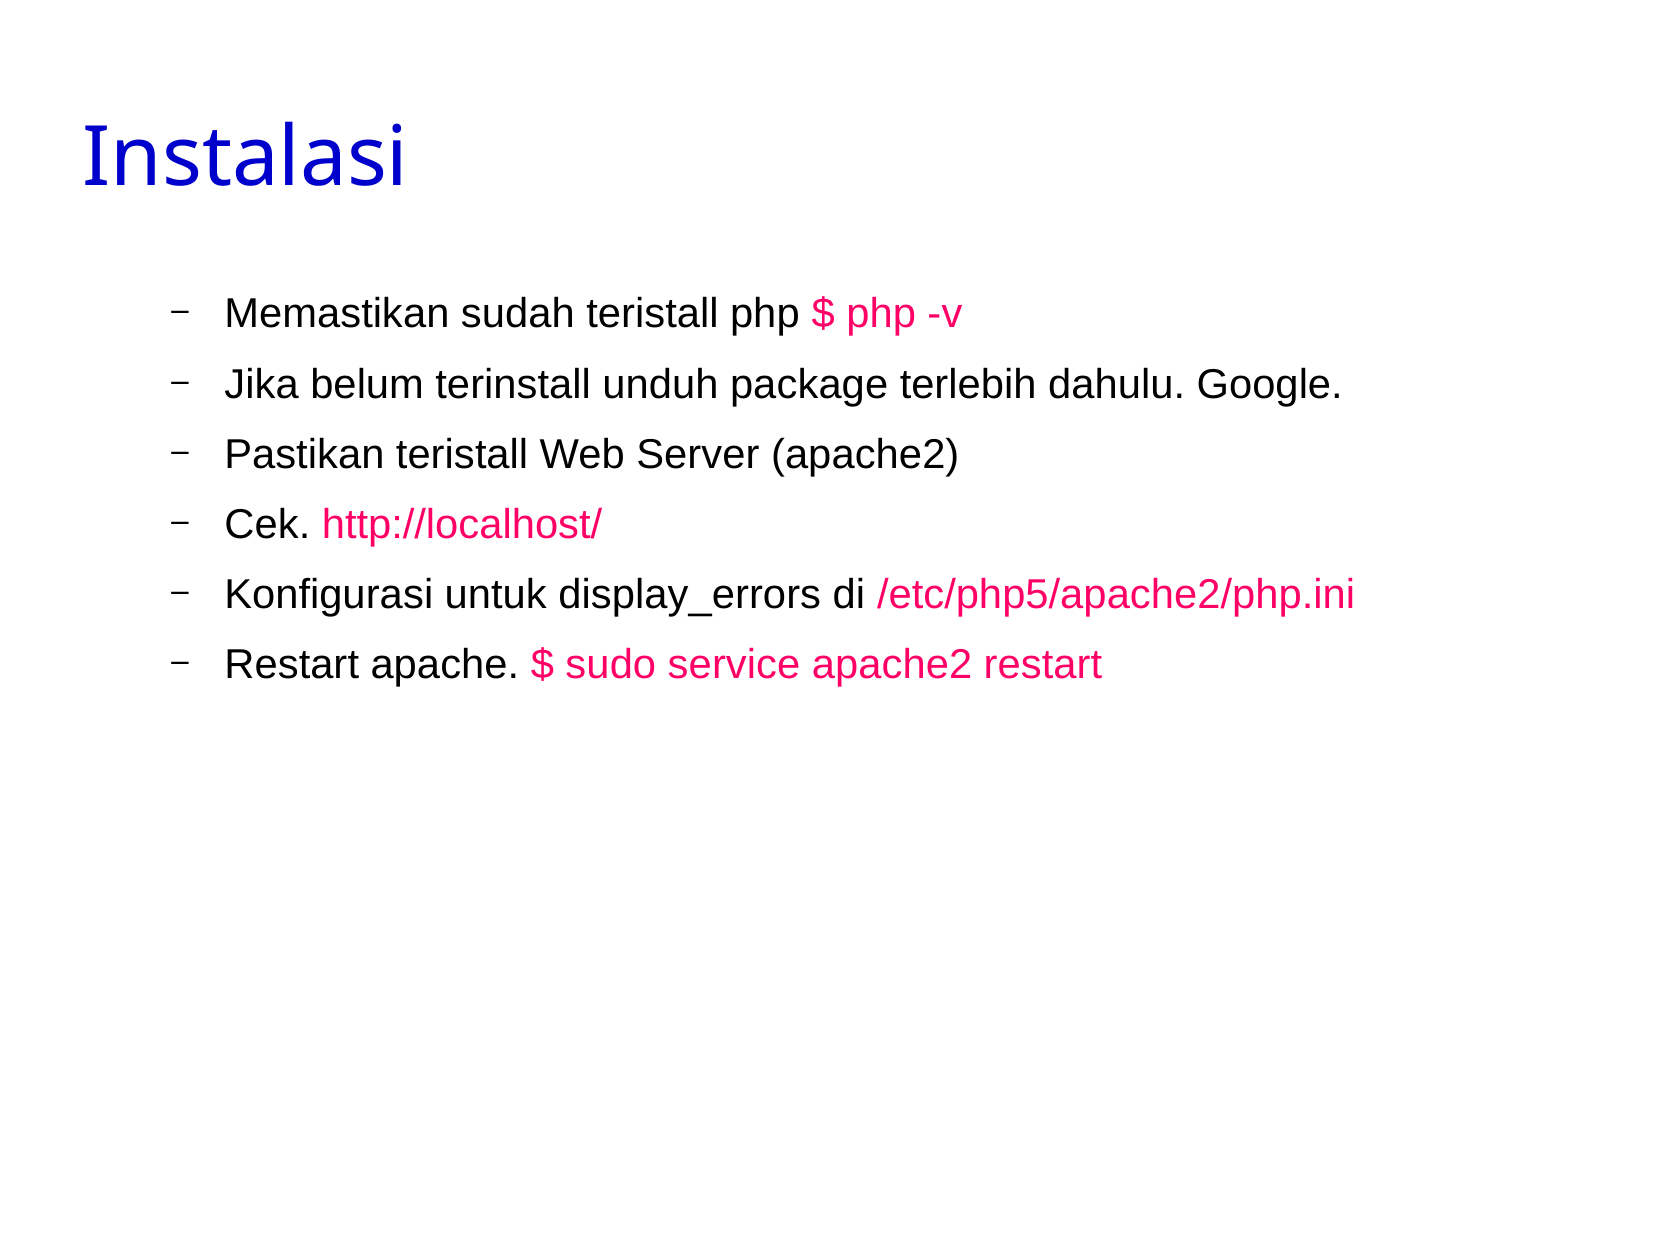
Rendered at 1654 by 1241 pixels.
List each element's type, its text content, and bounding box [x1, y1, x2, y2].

title Instalasi [82, 49, 1571, 257]
list Memastikan sudah teristall php $ php -v Jika belum terinstall unduh package terlebih dahulu. Google. Pastikan teristall Web Server (apache2) Cek. http://localhost/ Konfigurasi untuk display_errors di /etc/php5/apache2/php.ini Restart apache. $ sudo service apache2 restart [82, 290, 1571, 1010]
